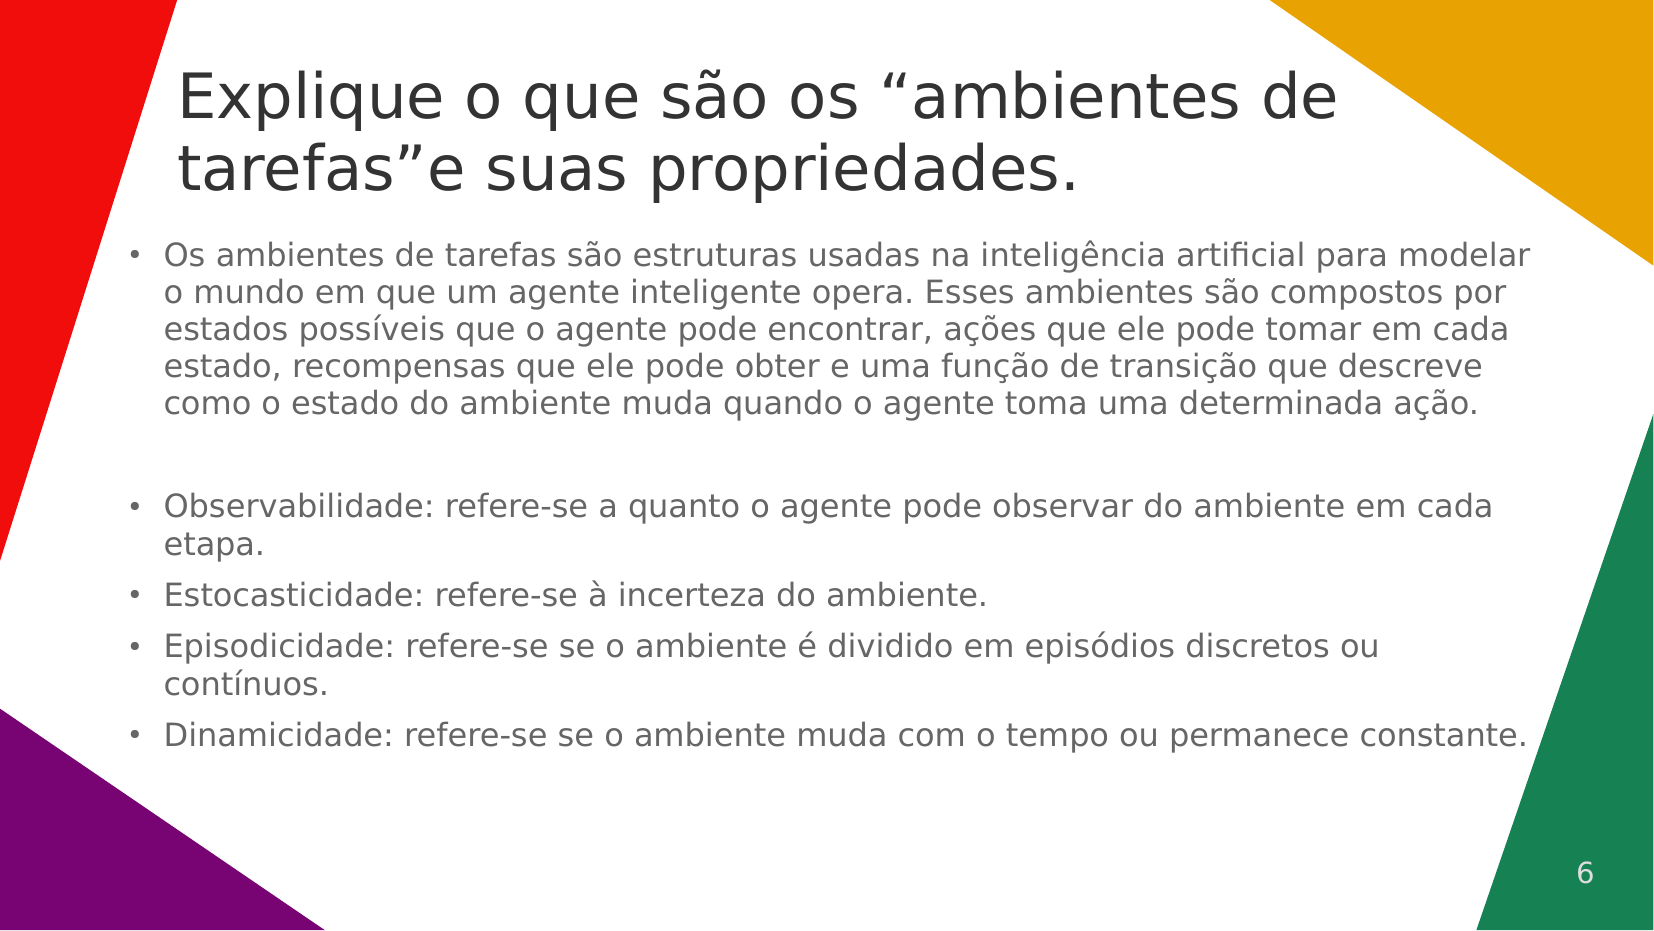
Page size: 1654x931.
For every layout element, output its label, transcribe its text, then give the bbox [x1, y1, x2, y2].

title Explique o que são os “ambientes de tarefas”e suas propriedades. [177, 59, 1536, 207]
list Os ambientes de tarefas são estruturas usadas na inteligência artificial para modelar o mundo em que um agente inteligente opera. Esses ambientes são compostos por estados possíveis que o agente pode encontrar, ações que ele pode tomar em cada estado, recompensas que ele pode obter e uma função de transição que descreve como o estado do ambiente muda quando o agente toma uma determinada ação. Observabilidade: refere-se a quanto o agente pode observar do ambiente em cada etapa. Estocasticidade: refere-se à incerteza do ambiente. Episodicidade: refere-se se o ambiente é dividido em episódios discretos ou contínuos. Dinamicidade: refere-se se o ambiente muda com o tempo ou permanece constante. [118, 236, 1536, 827]
